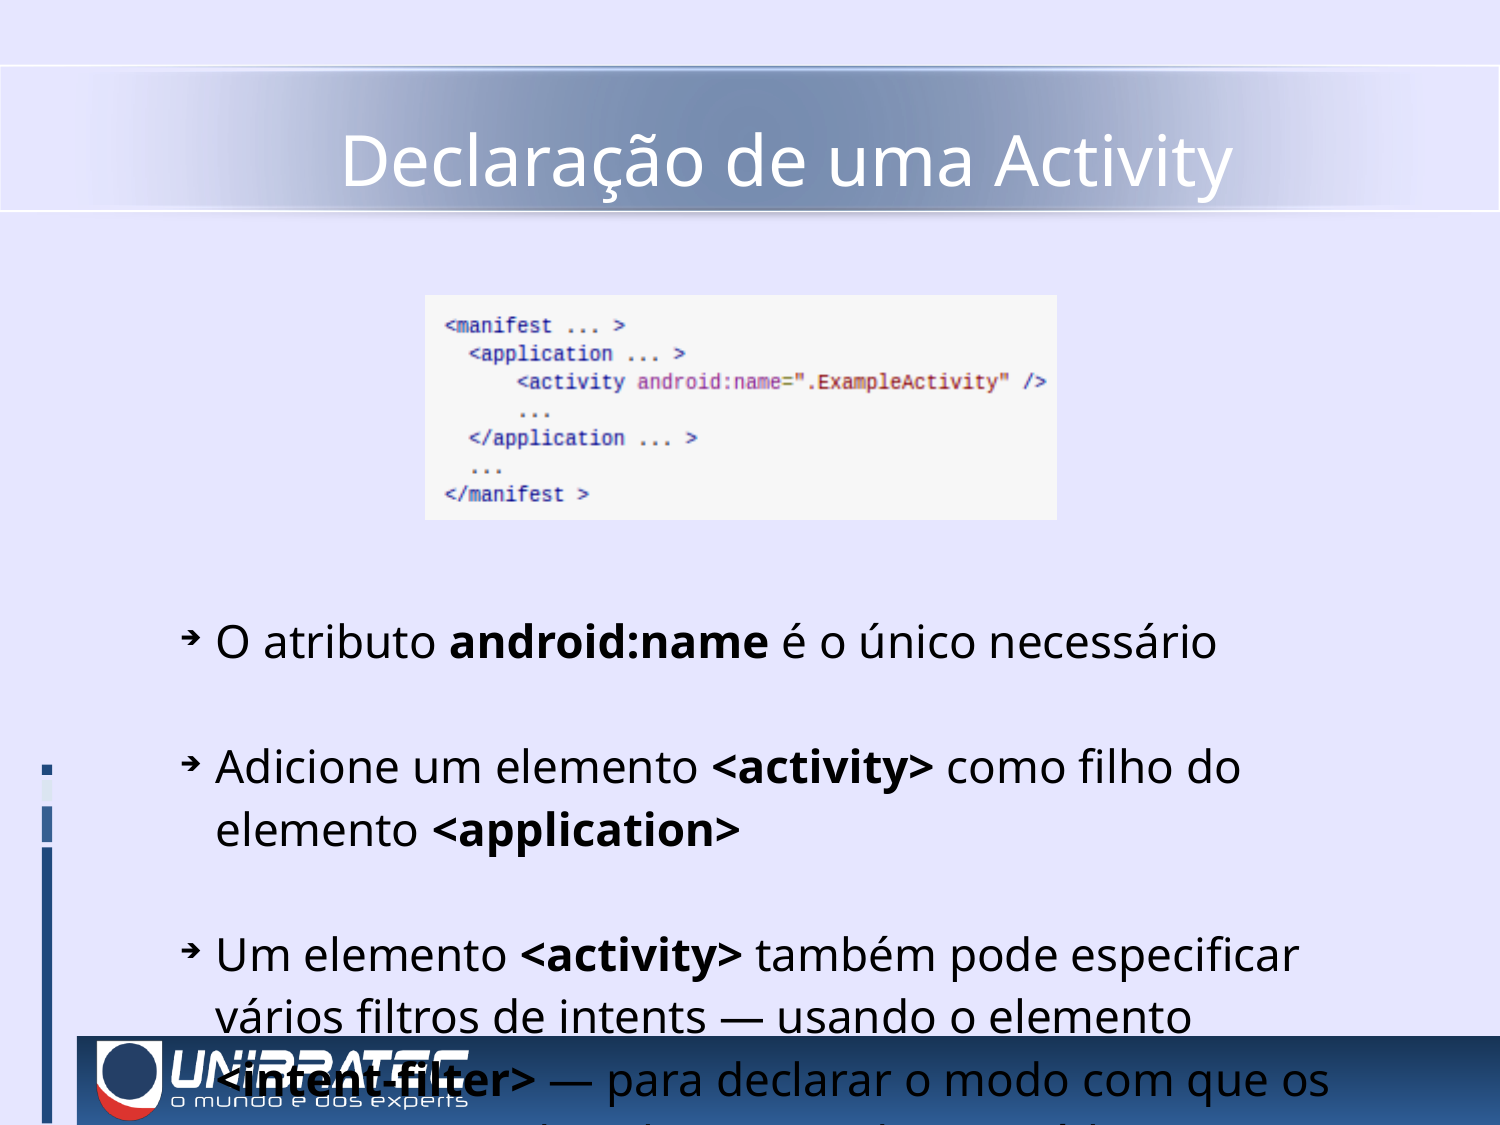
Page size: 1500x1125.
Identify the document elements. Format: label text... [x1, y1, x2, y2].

title Declaração de uma Activity [150, 84, 1424, 233]
picture [96, 1040, 469, 1121]
picture [425, 295, 1057, 520]
picture [0, 58, 1500, 227]
text_box O atributo android:name é o único necessário Adicione um elemento <activity> como filho do elemento <application> Um elemento <activity> também pode especificar vários filtros de intents — usando o elemento <intent-filter> — para declarar o modo com que os componentes de aplicativo podem ativá-lo. [165, 602, 1371, 1032]
